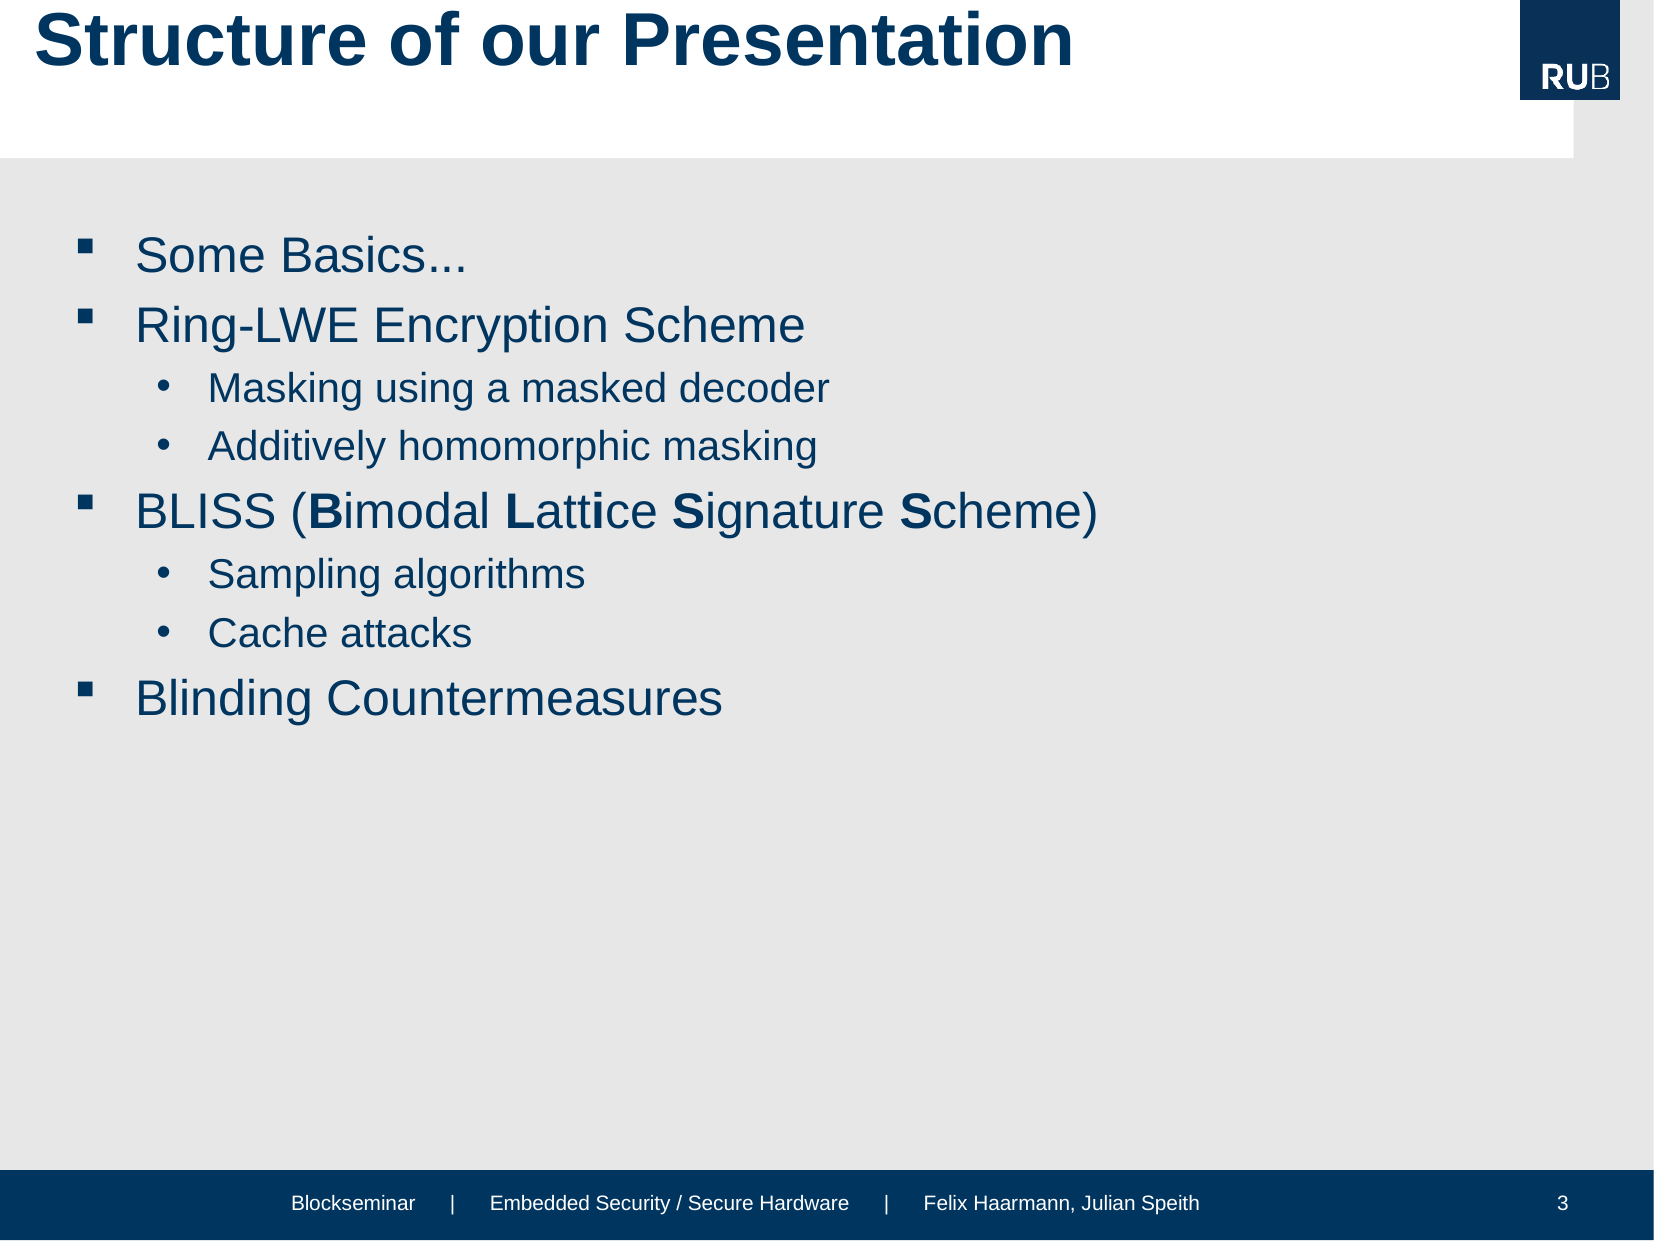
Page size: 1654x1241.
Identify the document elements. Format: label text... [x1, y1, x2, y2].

picture [1520, 0, 1620, 100]
list Some Basics... Ring-LWE Encryption Scheme Masking using a masked decoder Additively homomorphic masking BLISS (Bimodal Lattice Signature Scheme) Sampling algorithms Cache attacks Blinding Countermeasures [58, 214, 1542, 1114]
title Structure of our Presentation [20, 0, 1507, 149]
